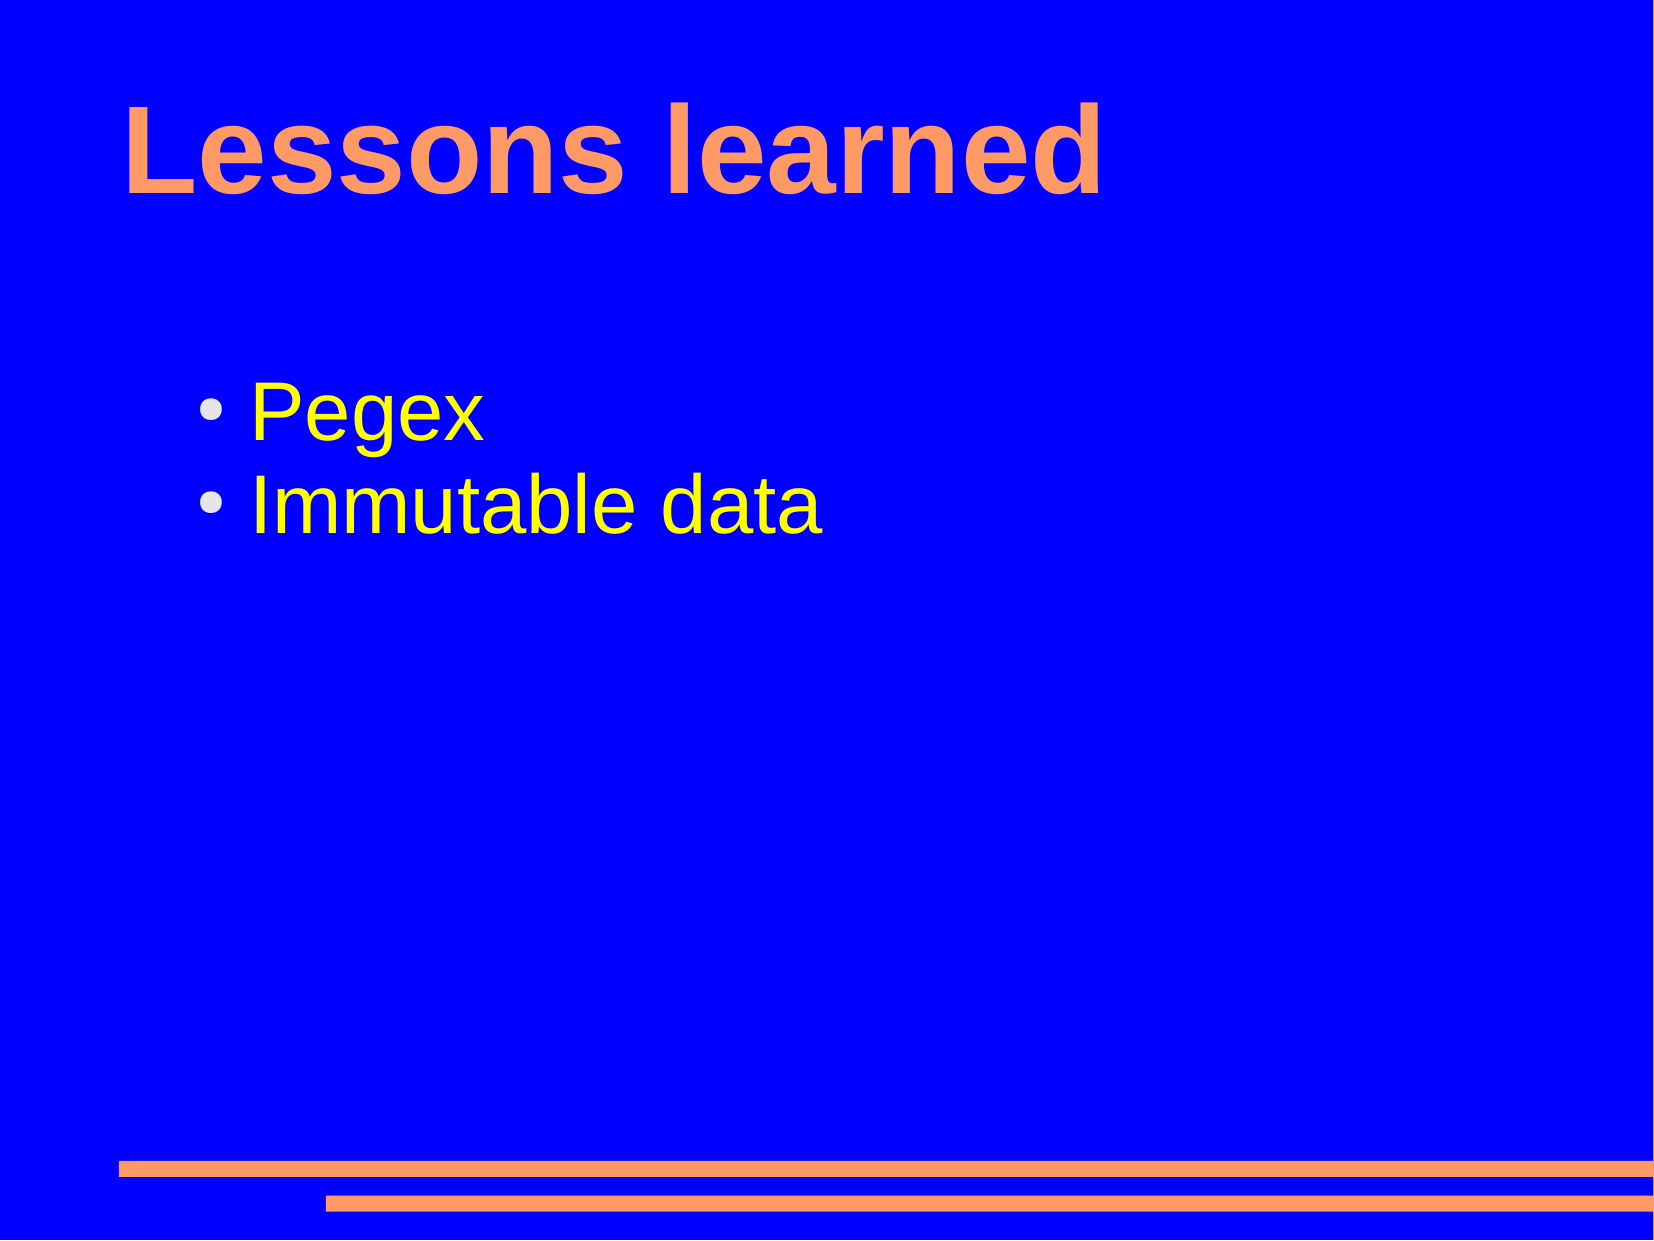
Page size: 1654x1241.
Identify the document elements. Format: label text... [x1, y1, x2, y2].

title Lessons learned [121, 46, 1534, 254]
list Pegex Immutable data [178, 364, 1570, 1147]
